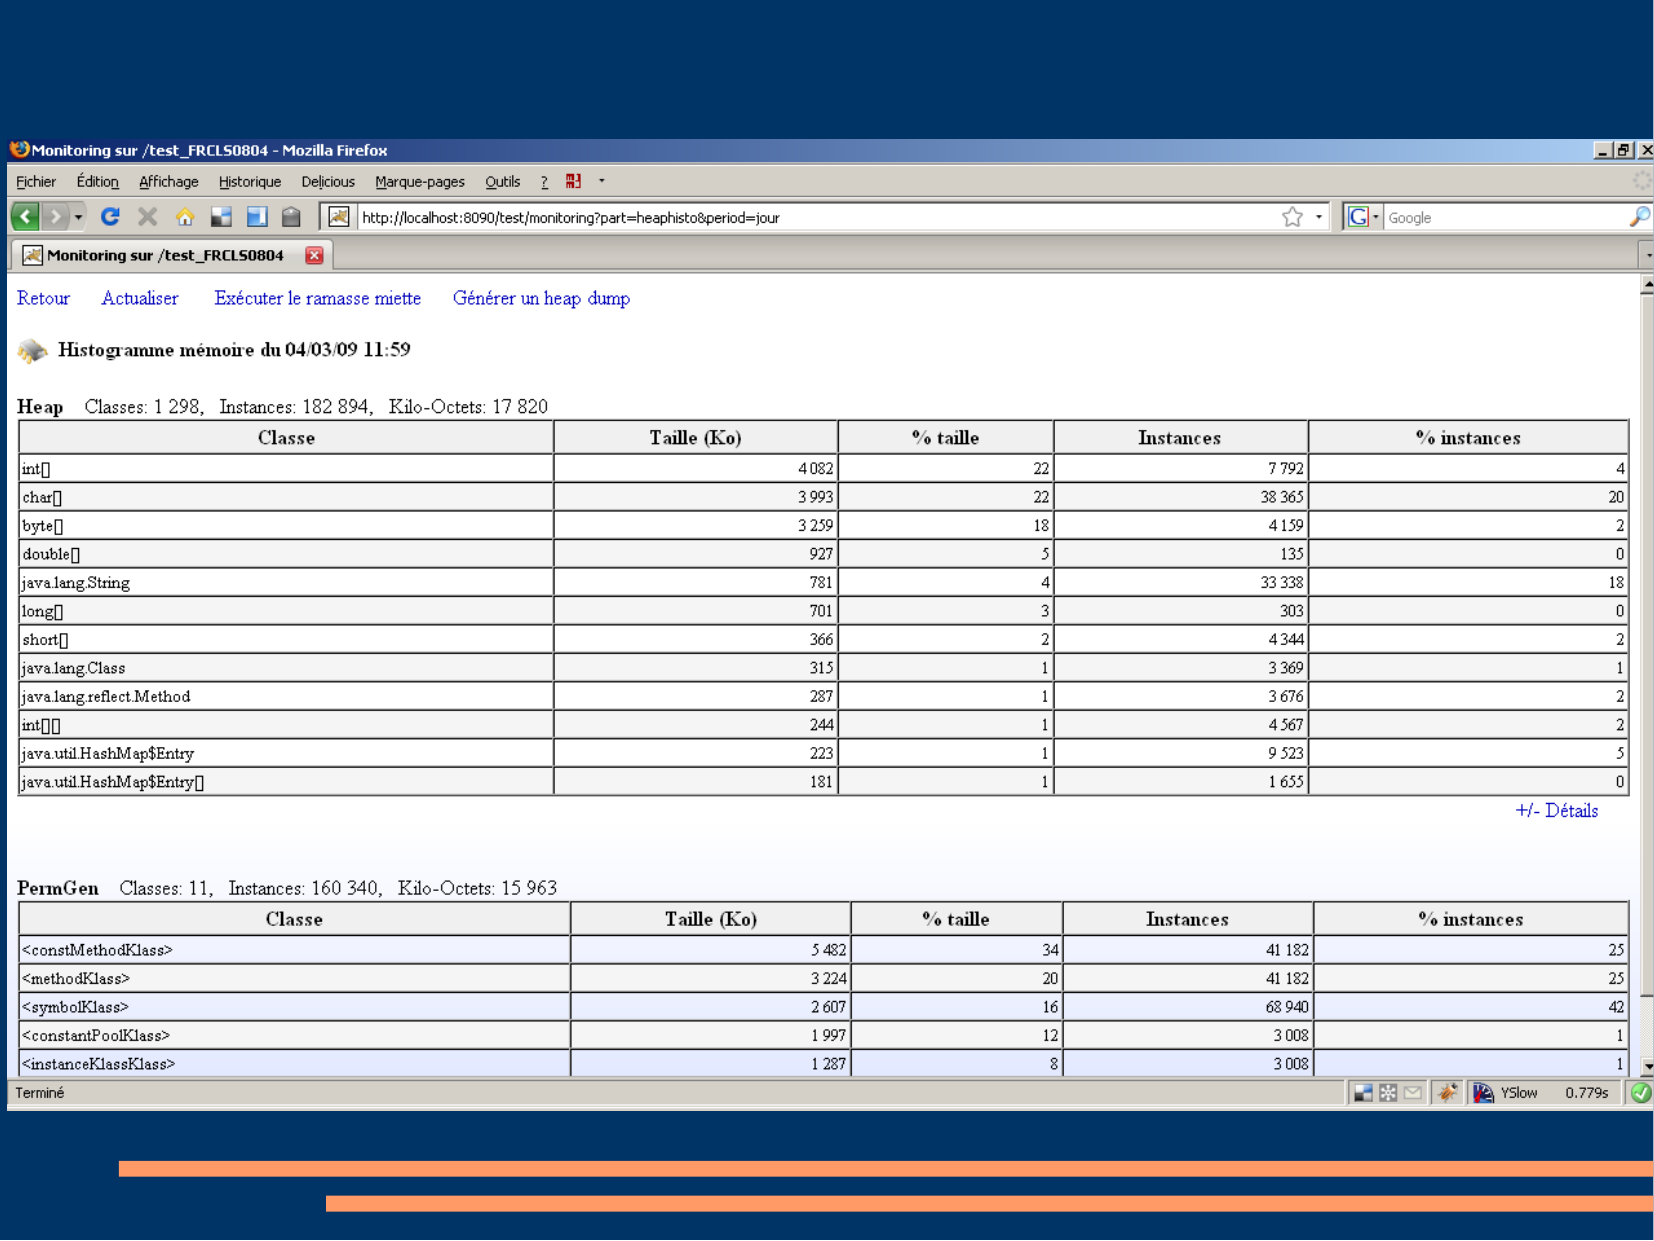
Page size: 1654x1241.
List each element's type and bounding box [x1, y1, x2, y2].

picture [7, 139, 1654, 1111]
